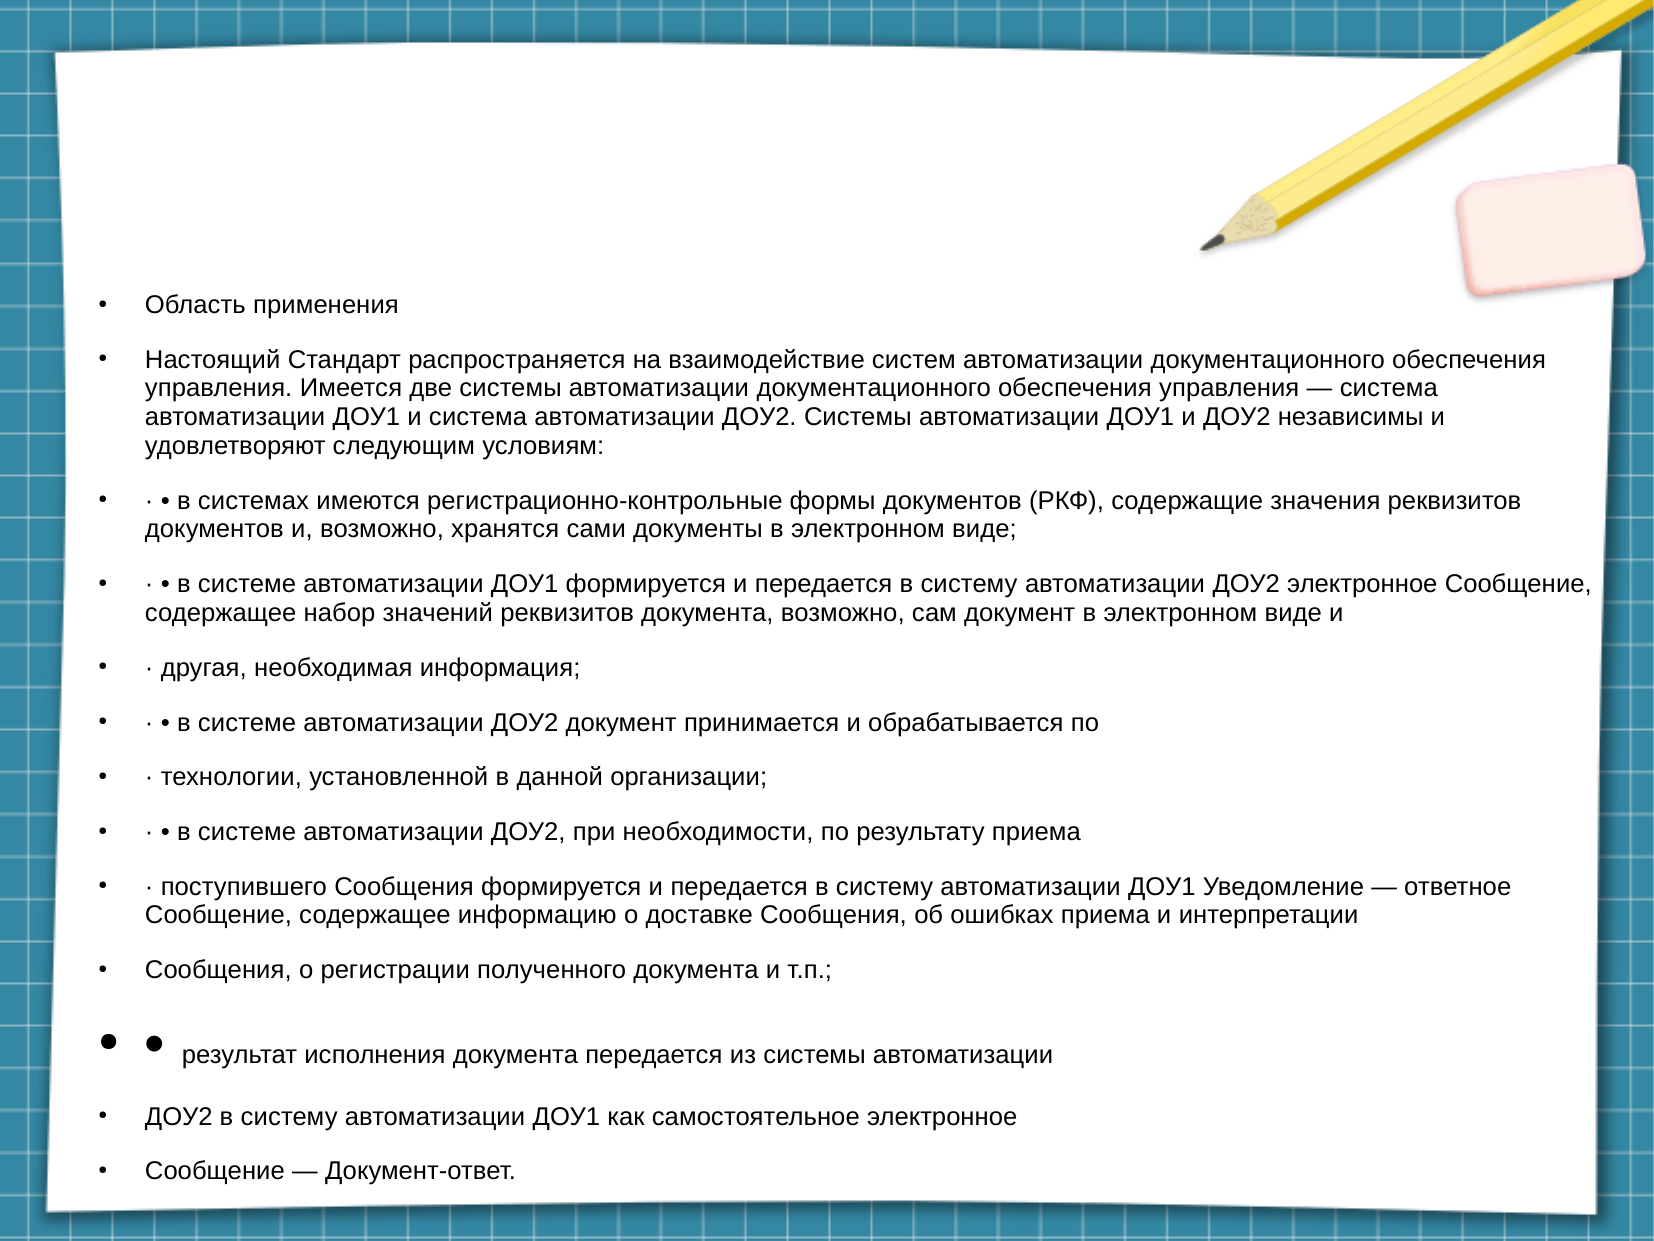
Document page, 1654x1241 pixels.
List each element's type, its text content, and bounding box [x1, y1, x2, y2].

picture [0, 0, 1654, 1241]
list Область применения Настоящий Стандарт распространяется на взаимодействие систем автоматизации документационного обеспечения управления. Имеется две системы автоматизации документационного обеспечения управления — система автоматизации ДОУ1 и система автоматизации ДОУ2. Системы автоматизации ДОУ1 и ДОУ2 независимы и удовлетворяют следующим условиям: · • в системах имеются регистрационно-контрольные формы документов (РКФ), содержащие значения реквизитов документов и, возможно, хранятся сами документы в электронном виде; · • в системе автоматизации ДОУ1 формируется и передается в систему автоматизации ДОУ2 электронное Сообщение, содержащее набор значений реквизитов документа, возможно, сам документ в электронном виде и · другая, необходимая информация; · • в системе автоматизации ДОУ2 документ принимается и обрабатывается по · технологии, установленной в данной организации; · • в системе автоматизации ДОУ2, при необходимости, по результату приема · поступившего Сообщения формируется и передается в систему автоматизации ДОУ1 Уведомление — ответное Сообщение, содержащее информацию о доставке Сообщения, об ошибках приема и интерпретации Сообщения, о регистрации полученного документа и т.п.; • результат исполнения документа передается из системы автоматизации ДОУ2 в систему автоматизации ДОУ1 как самостоятельное электронное Сообщение — Документ-ответ. [82, 290, 1595, 1193]
